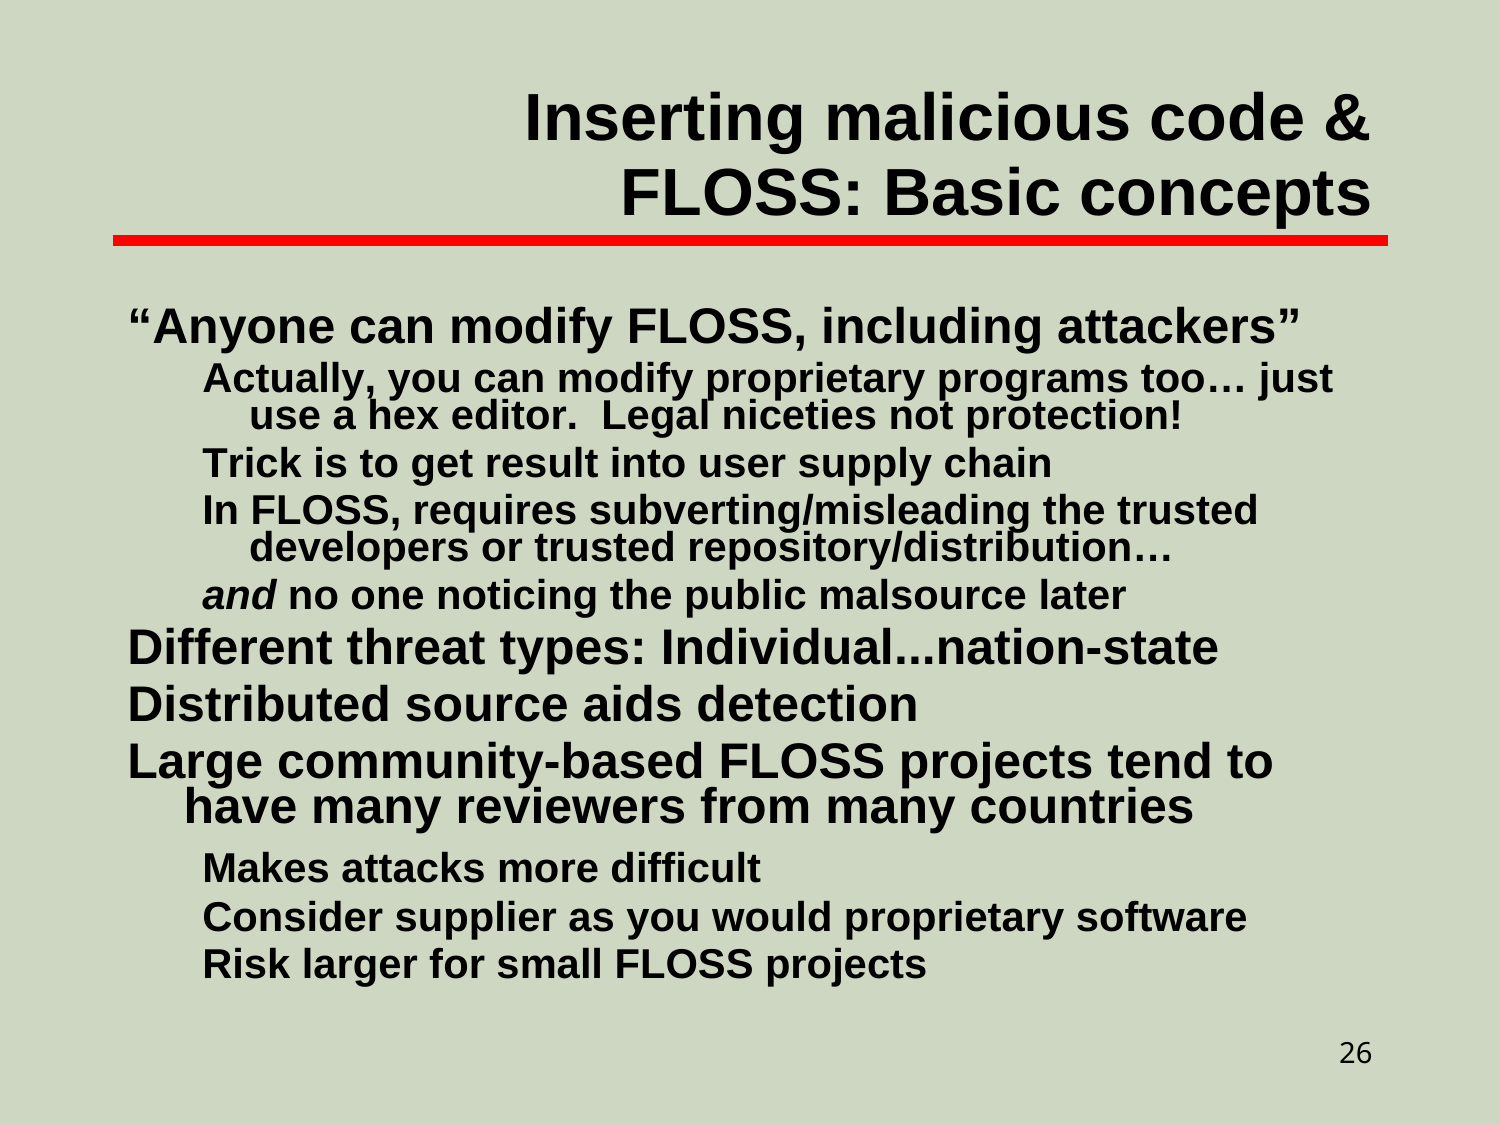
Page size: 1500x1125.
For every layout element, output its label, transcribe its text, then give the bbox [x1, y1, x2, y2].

list “Anyone can modify FLOSS, including attackers” Actually, you can modify proprietary programs too… just use a hex editor. Legal niceties not protection! Trick is to get result into user supply chain In FLOSS, requires subverting/misleading the trusted developers or trusted repository/distribution… and no one noticing the public malsource later Different threat types: Individual...nation-state Distributed source aids detection Large community-based FLOSS projects tend to have many reviewers from many countries Makes attacks more difficult Consider supplier as you would proprietary software Risk larger for small FLOSS projects [112, 299, 1388, 1038]
title Inserting malicious code & FLOSS: Basic concepts [337, 72, 1388, 238]
